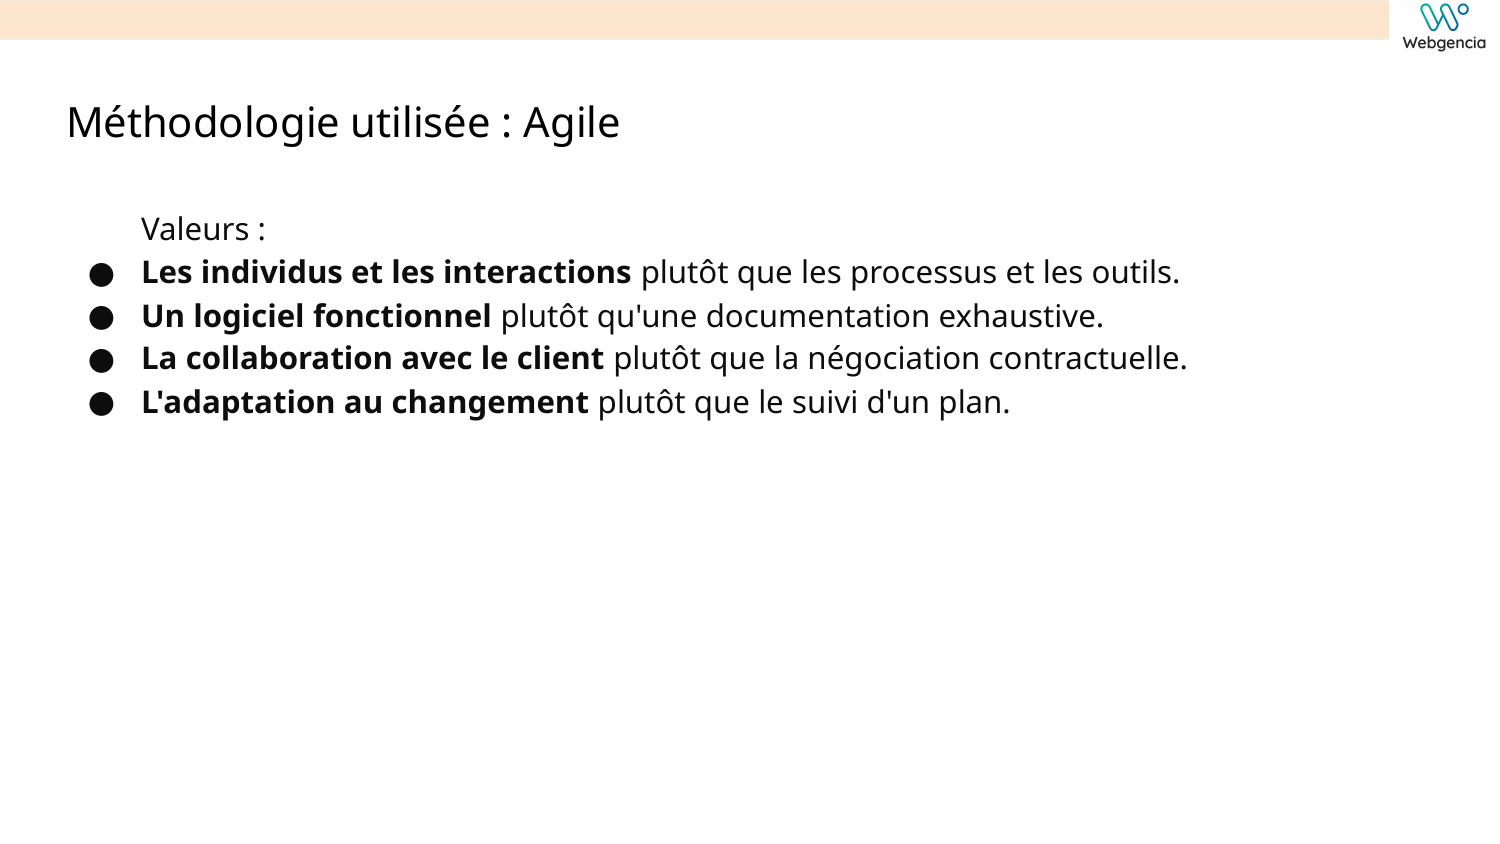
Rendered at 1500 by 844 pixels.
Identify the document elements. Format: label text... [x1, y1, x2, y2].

picture [1389, 0, 1500, 56]
text_box [0, 0, 1389, 40]
list Valeurs : Les individus et les interactions plutôt que les processus et les outils. Un logiciel fonctionnel plutôt qu'une documentation exhaustive. La collaboration avec le client plutôt que la négociation contractuelle. L'adaptation au changement plutôt que le suivi d'un plan. [51, 189, 1449, 750]
title Méthodologie utilisée : Agile [51, 72, 1449, 167]
